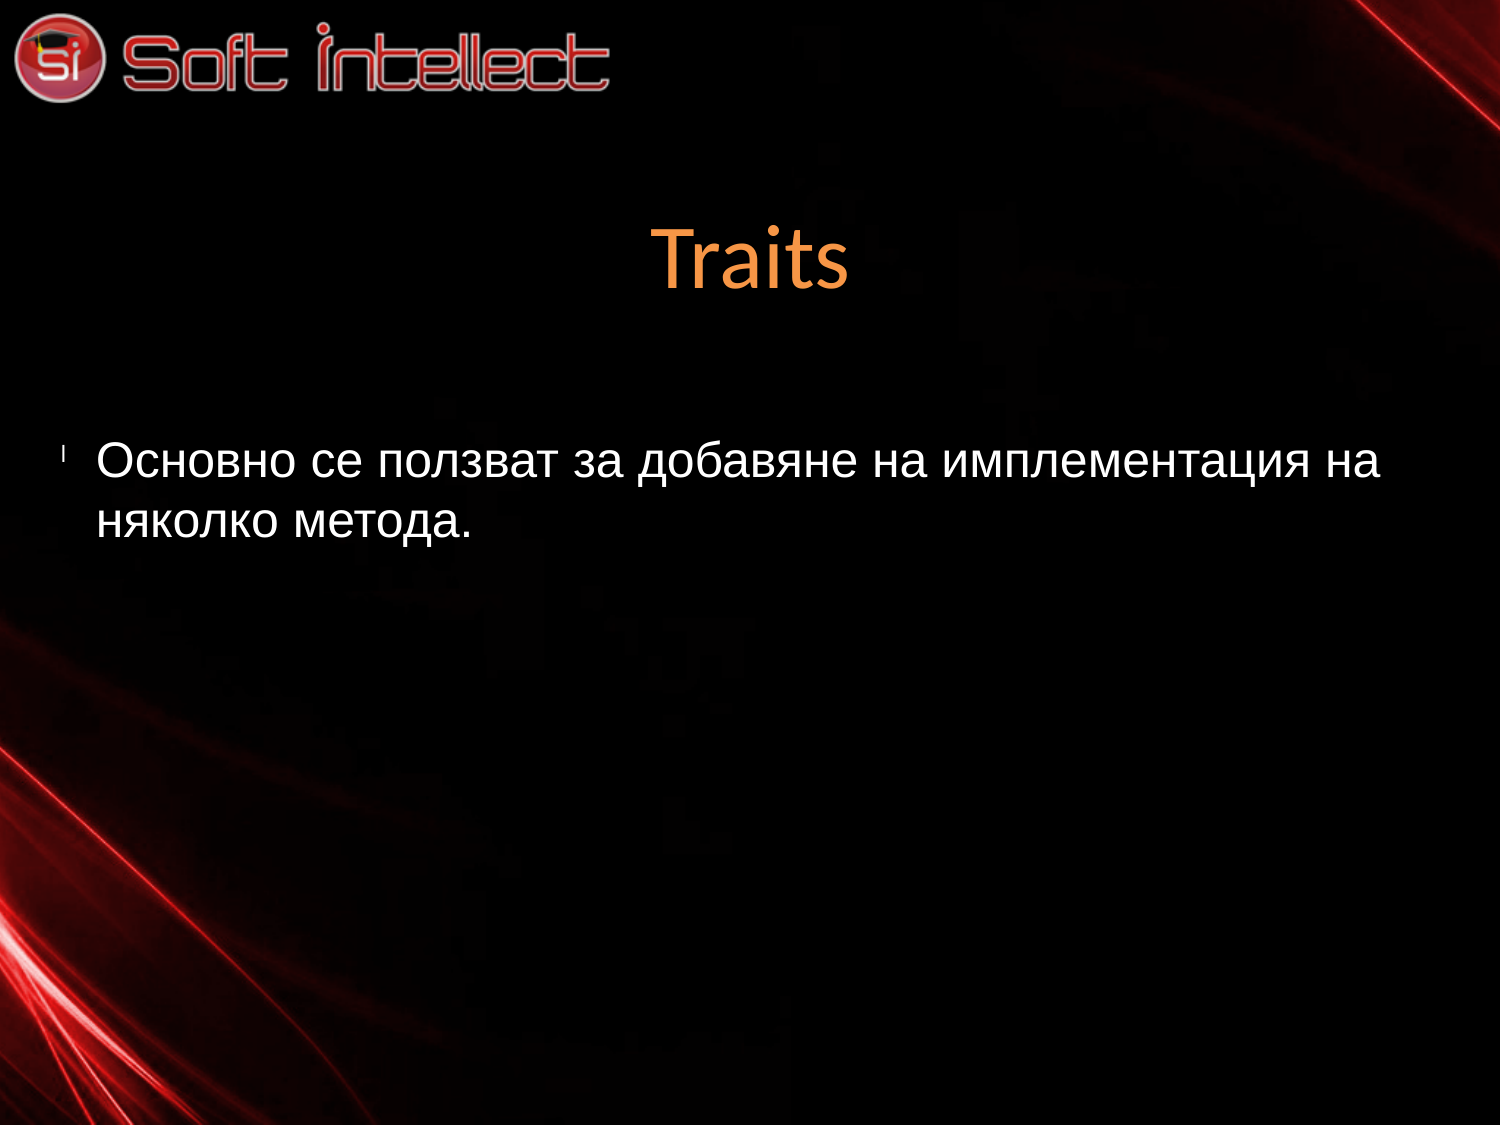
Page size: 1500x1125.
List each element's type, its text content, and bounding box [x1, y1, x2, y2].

text_box Основно се ползват за добавяне на имплементация на няколко метода. [45, 420, 1455, 660]
picture [0, 0, 1500, 1125]
text_box Traits [75, 158, 1425, 346]
